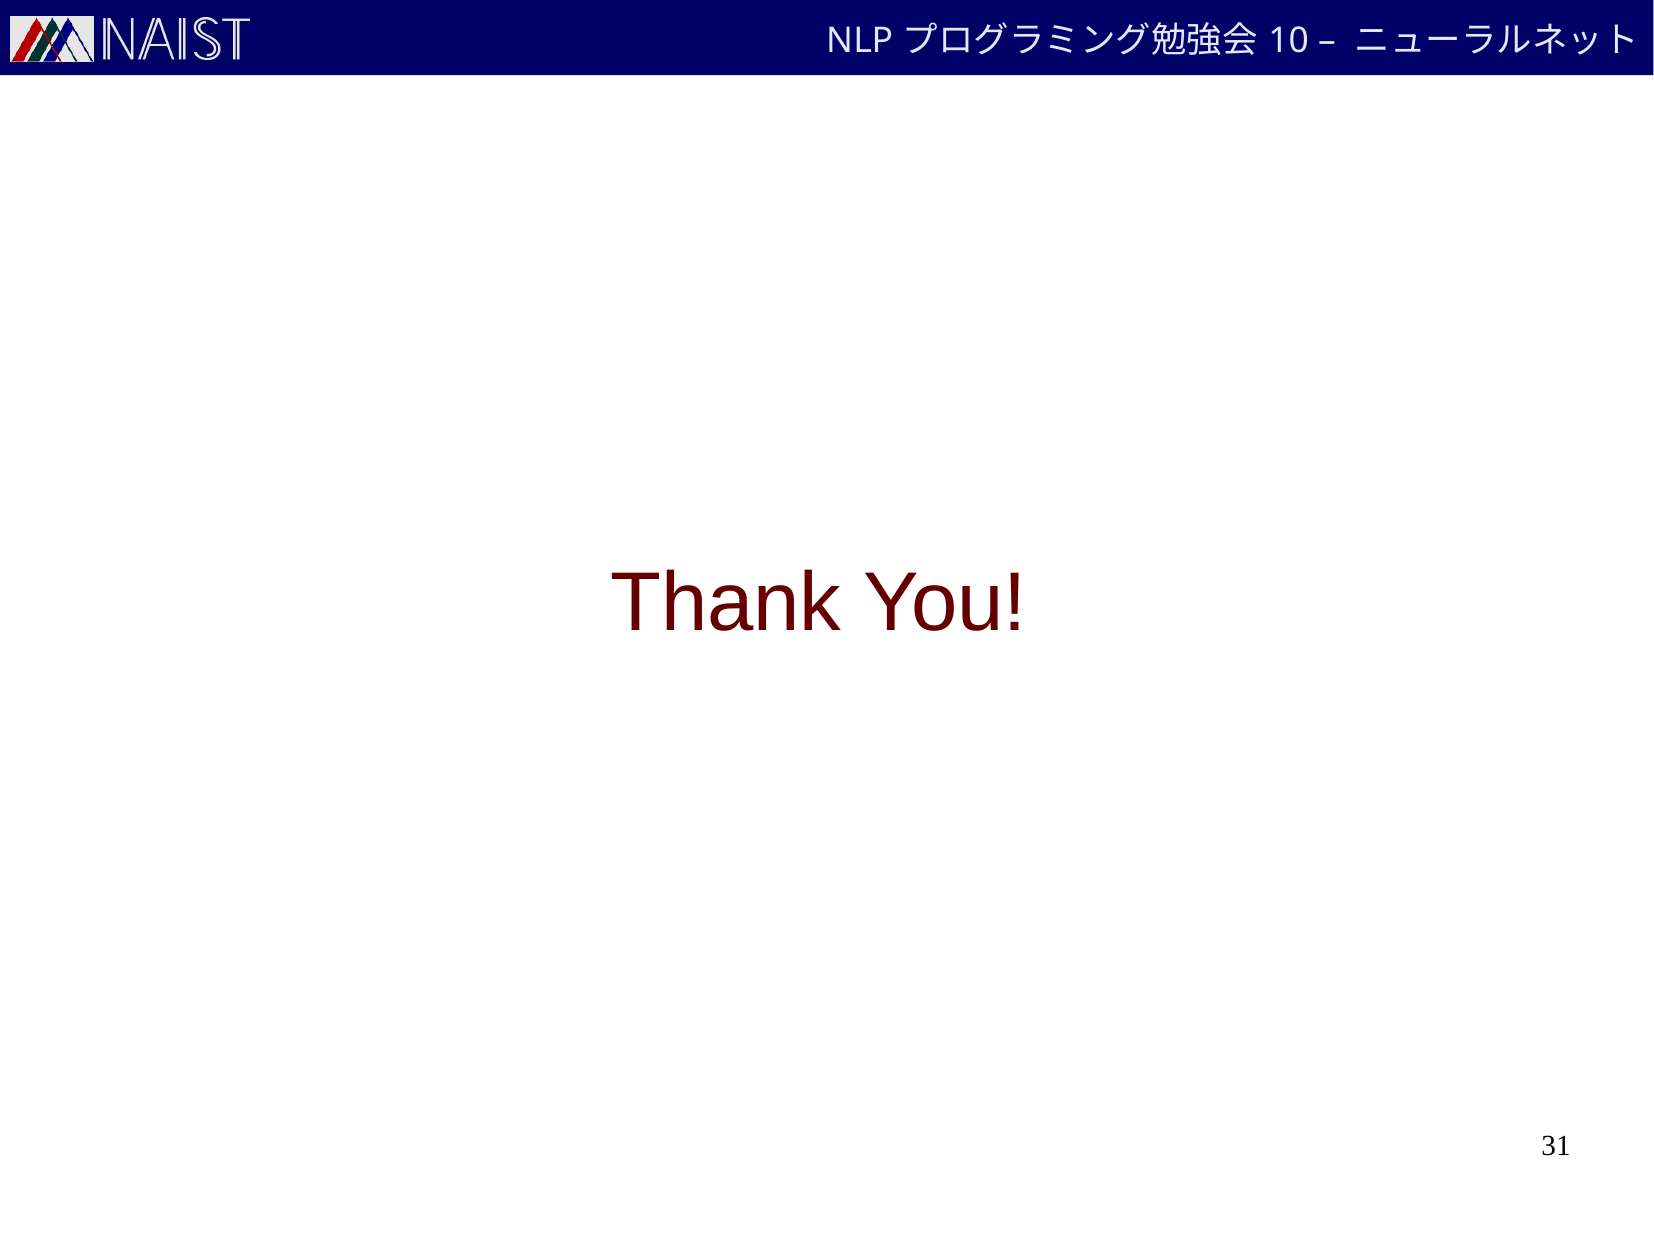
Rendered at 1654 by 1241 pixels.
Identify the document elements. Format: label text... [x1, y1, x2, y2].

title Thank You! [75, 506, 1564, 698]
picture [102, 17, 251, 60]
picture [10, 16, 94, 62]
